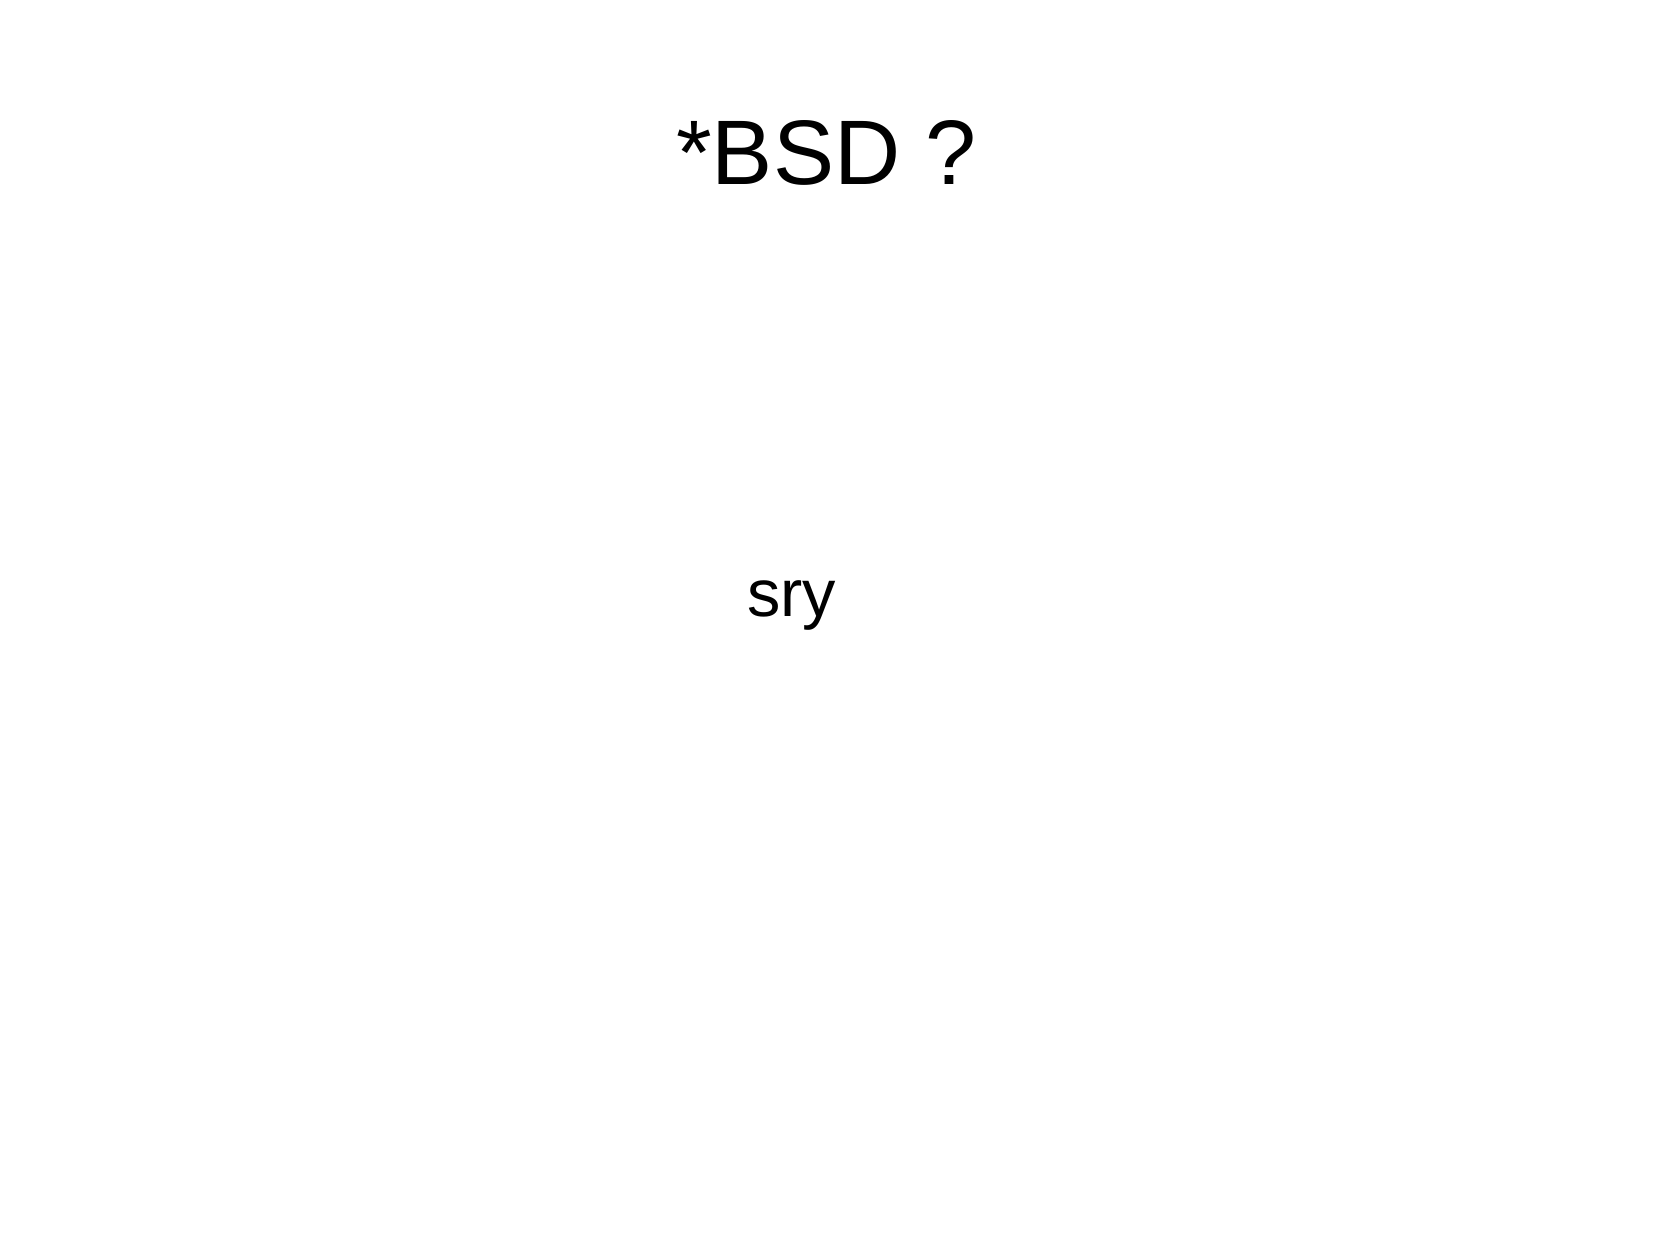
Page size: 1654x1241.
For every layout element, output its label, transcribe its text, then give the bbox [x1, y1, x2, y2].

title *BSD ? [82, 49, 1571, 257]
text_box sry [732, 548, 852, 638]
